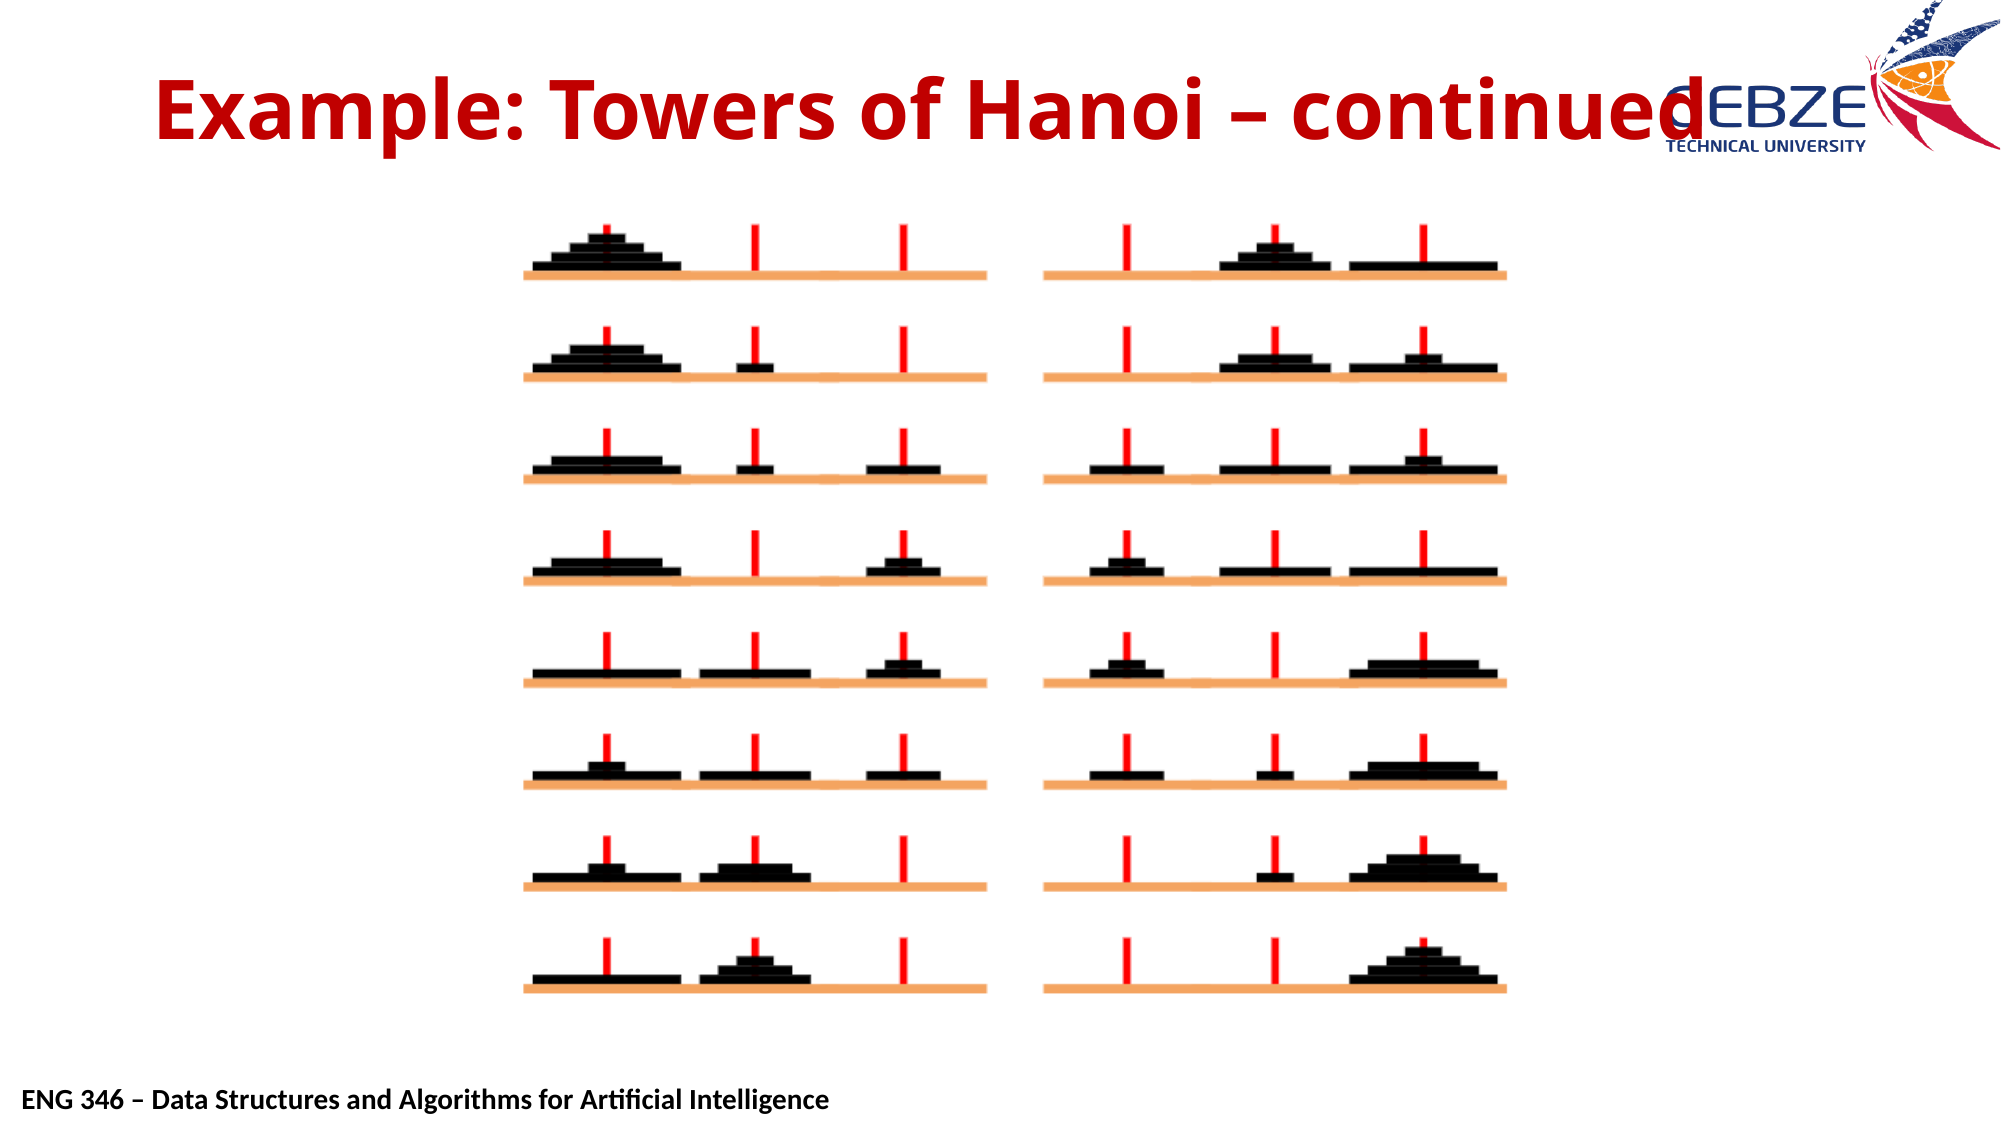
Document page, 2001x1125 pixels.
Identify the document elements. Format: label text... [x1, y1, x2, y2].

picture [1665, 0, 2001, 152]
title Example: Towers of Hanoi – continued [137, 59, 1863, 166]
picture [508, 213, 1526, 1014]
